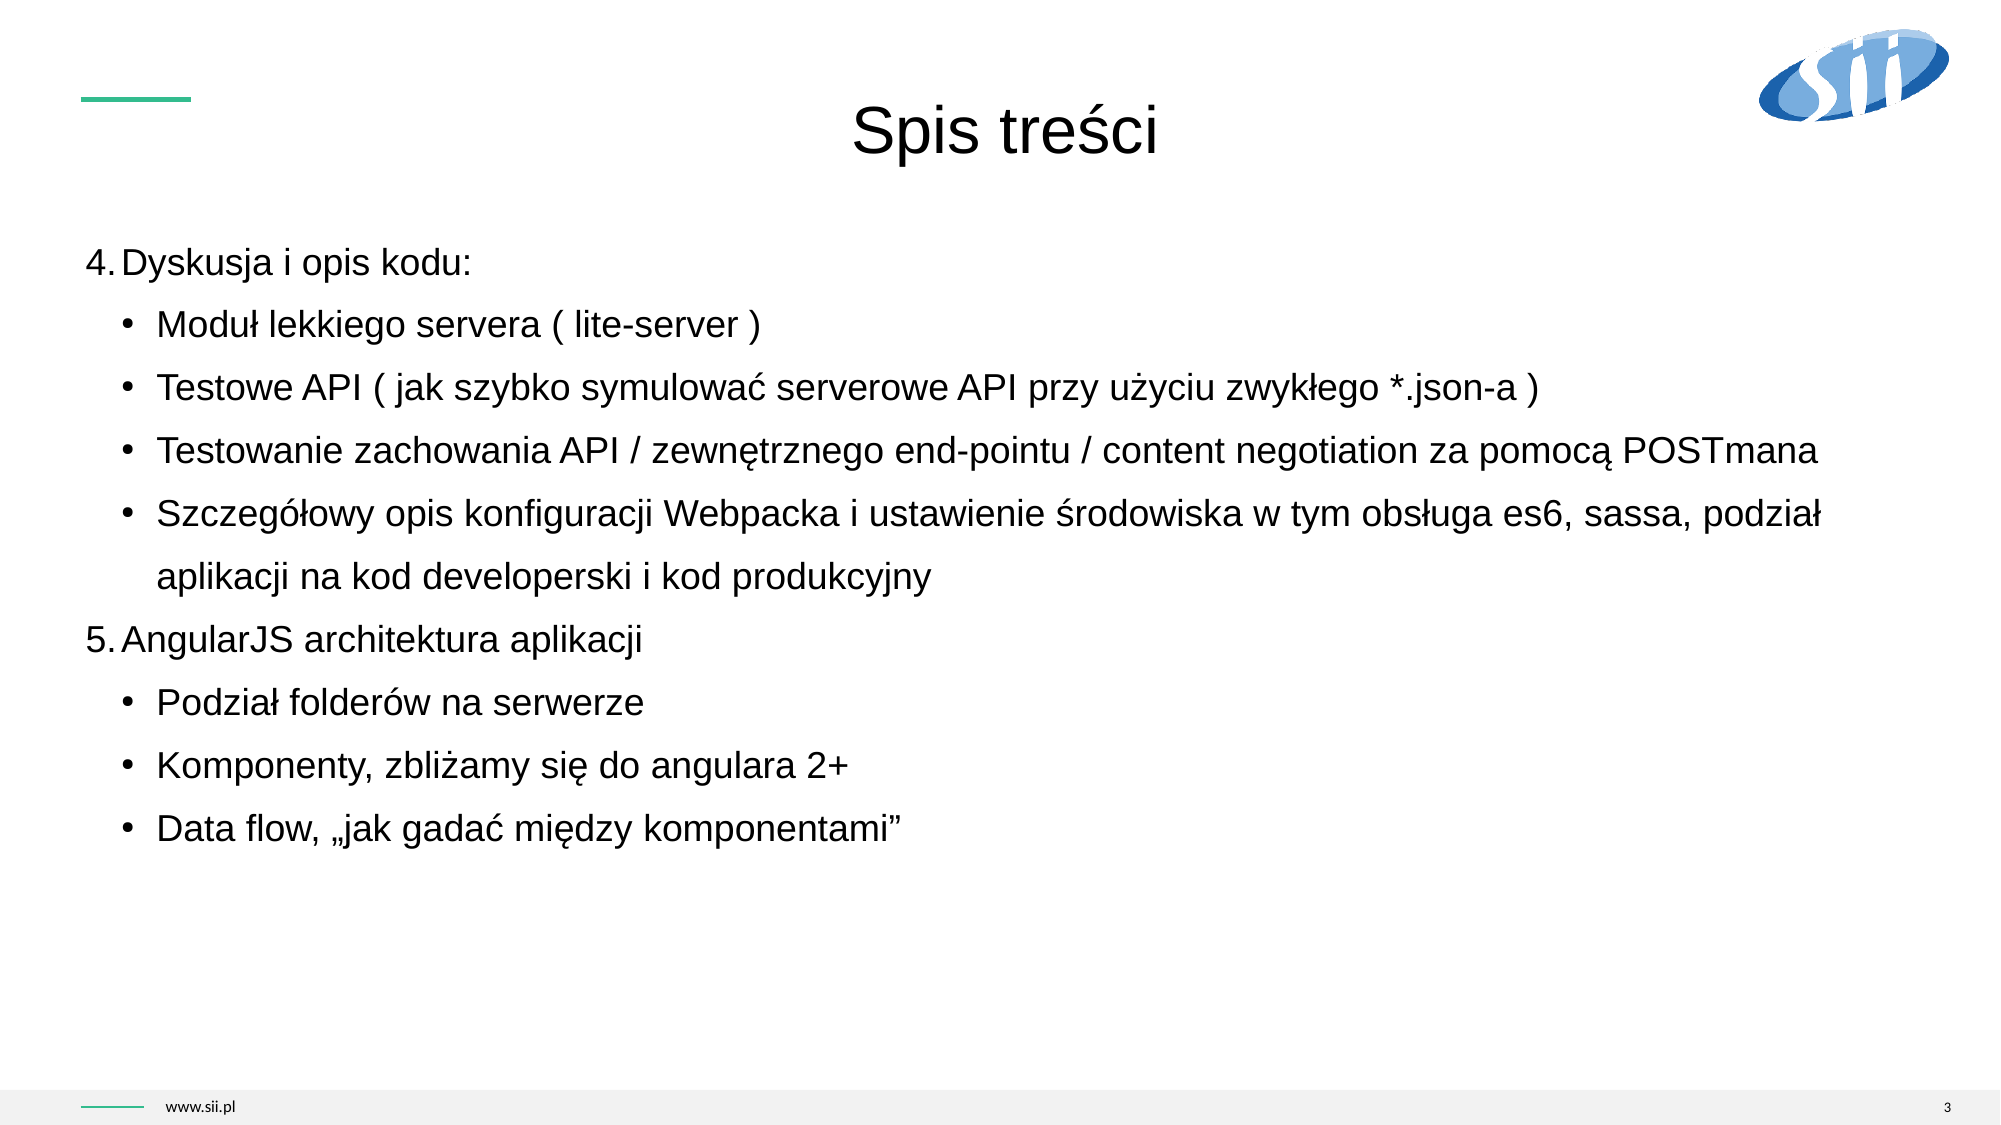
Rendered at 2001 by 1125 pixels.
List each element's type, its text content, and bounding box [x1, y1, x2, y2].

picture [1759, 28, 1950, 123]
subtitle Spis treści [221, 82, 1790, 178]
text_box Dyskusja i opis kodu: Moduł lekkiego servera ( lite-server ) Testowe API ( jak szybko symulować serverowe API przy użyciu zwykłego *.json-a ) Testowanie zachowania API / zewnętrznego end-pointu / content negotiation za pomocą POSTmana Szczegółowy opis konfiguracji Webpacka i ustawienie środowiska w tym obsługa es6, sassa, podział aplikacji na kod developerski i kod produkcyjny AngularJS architektura aplikacji Podział folderów na serwerze Komponenty, zbliżamy się do angulara 2+ Data flow, „jak gadać między komponentami” [70, 212, 1949, 838]
title [128, 21, 1759, 125]
